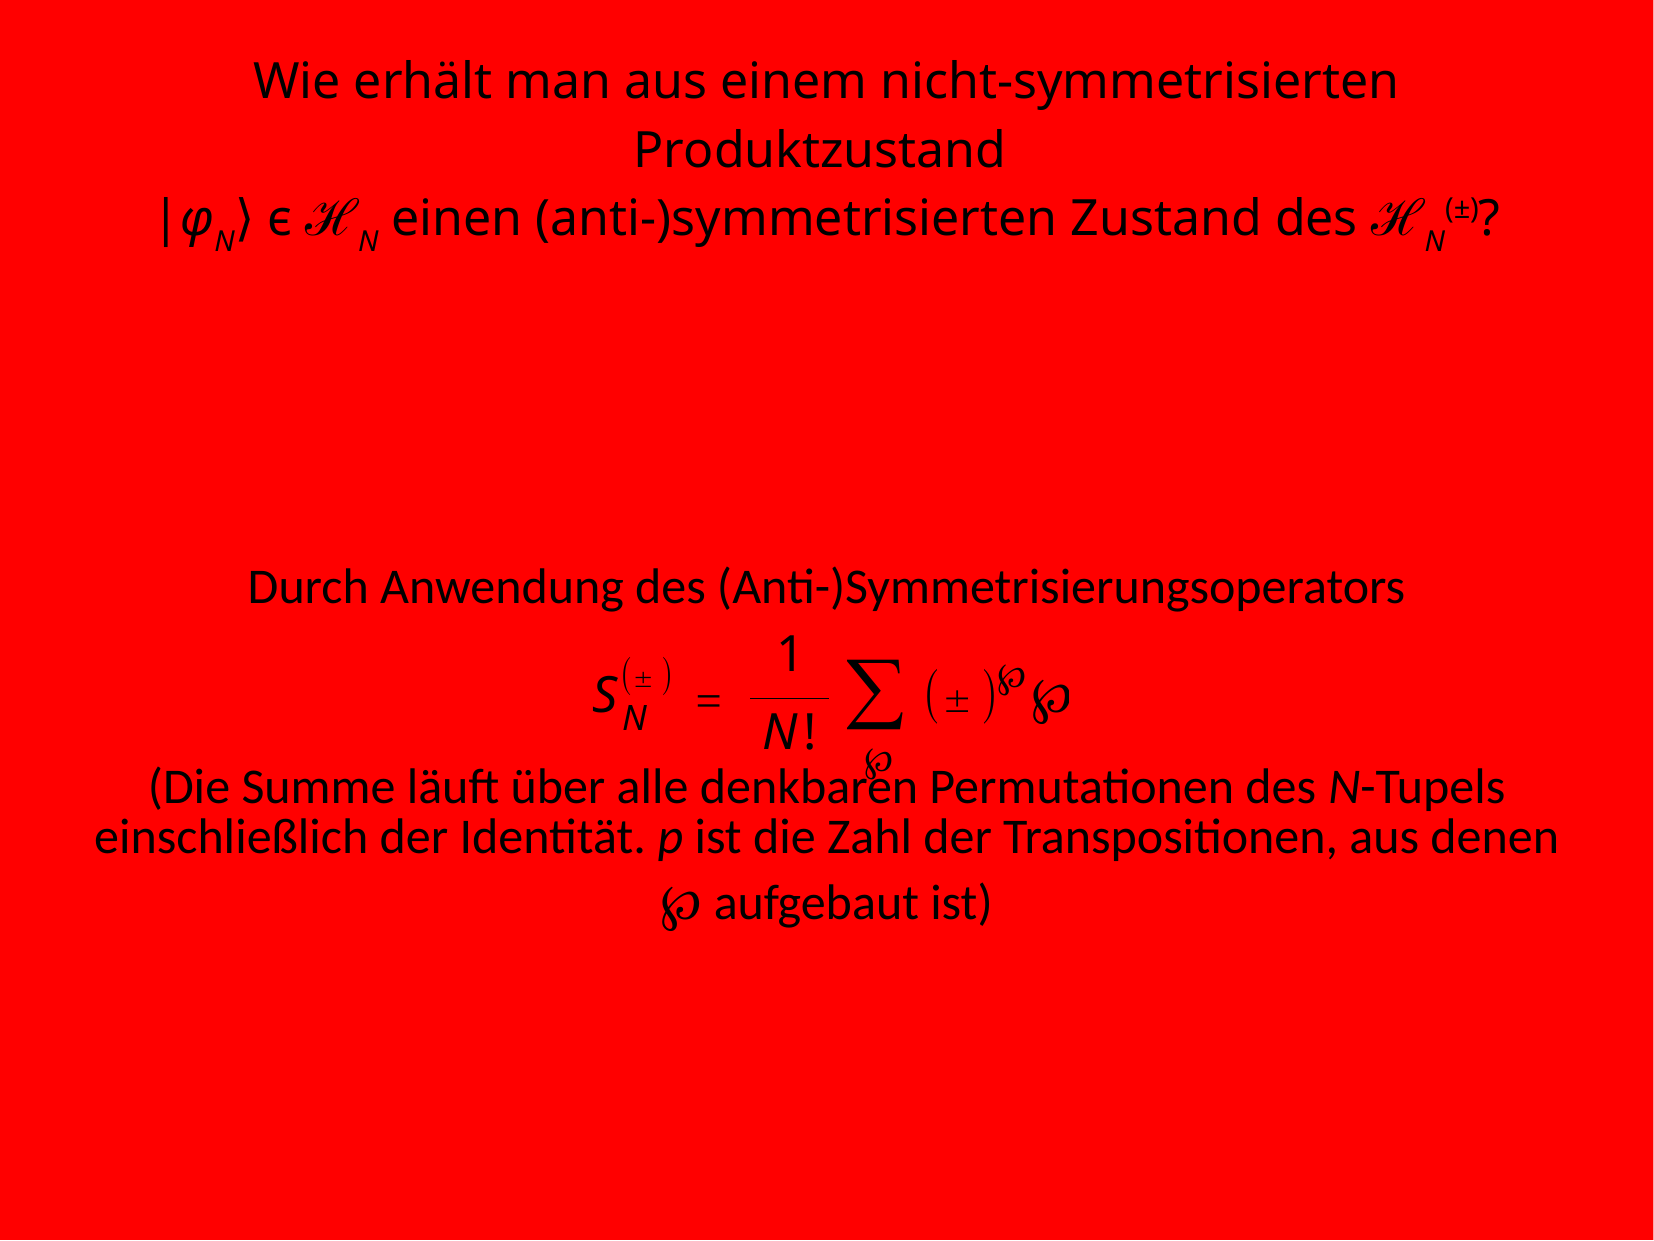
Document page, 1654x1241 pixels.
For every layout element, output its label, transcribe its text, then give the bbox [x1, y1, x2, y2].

chart [584, 624, 1069, 781]
subtitle Durch Anwendung des (Anti-)Symmetrisierungsoperators (Die Summe läuft über alle denkbaren Permutationen des N-Tupels einschließlich der Identität. p ist die Zahl der Transpositionen, aus denen ℘ aufgebaut ist) [82, 290, 1571, 1010]
title Wie erhält man aus einem nicht-symmetrisierten Produktzustand |φN⟩ ϵ ℋN einen (anti-)symmetrisierten Zustand des ℋN(±)? [82, 49, 1571, 257]
